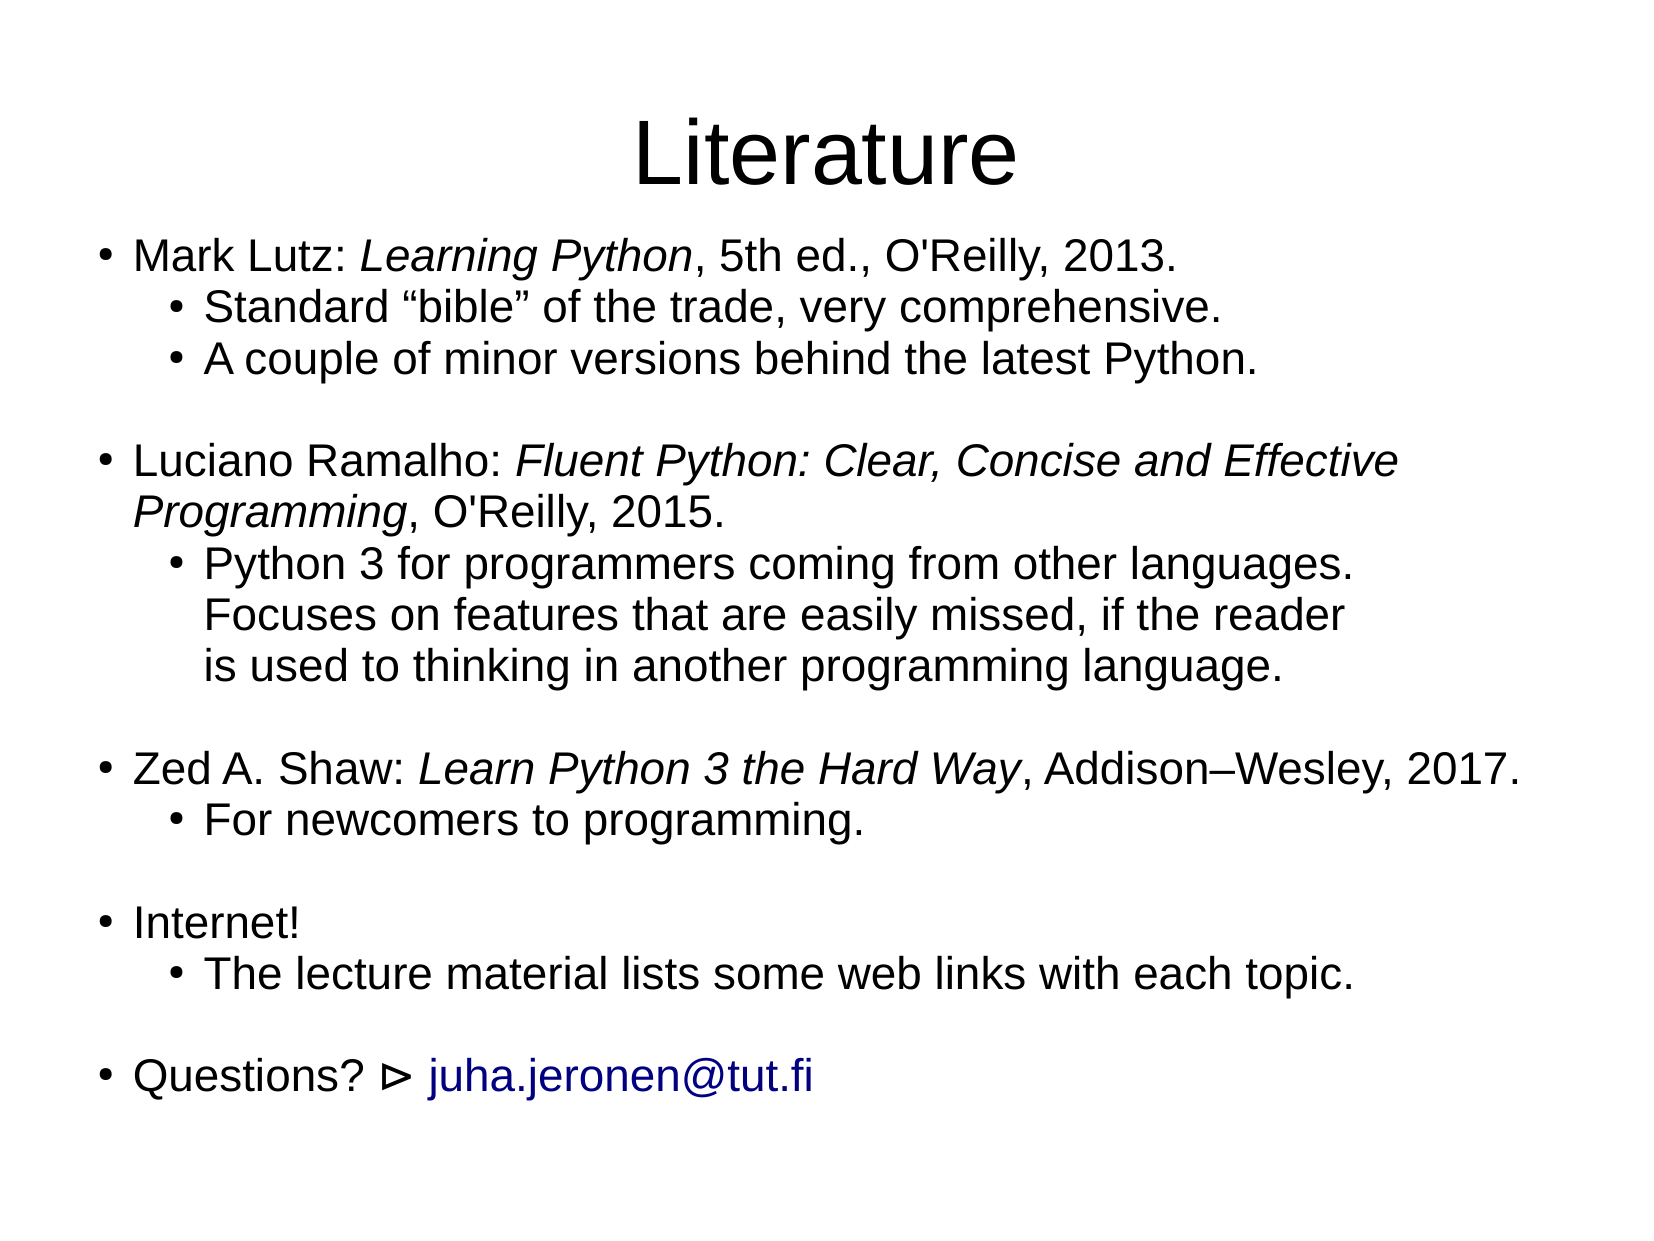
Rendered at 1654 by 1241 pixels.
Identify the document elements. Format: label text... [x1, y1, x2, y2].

title Literature [82, 49, 1571, 257]
text_box Mark Lutz: Learning Python, 5th ed., O'Reilly, 2013. Standard “bible” of the trade, very comprehensive. A couple of minor versions behind the latest Python. Luciano Ramalho: Fluent Python: Clear, Concise and Effective Programming, O'Reilly, 2015. Python 3 for programmers coming from other languages. Focuses on features that are easily missed, if the reader is used to thinking in another programming language. Zed A. Shaw: Learn Python 3 the Hard Way, Addison–Wesley, 2017. For newcomers to programming. Internet! The lecture material lists some web links with each topic. Questions? ⊳ juha.jeronen@tut.fi [82, 222, 1561, 1241]
